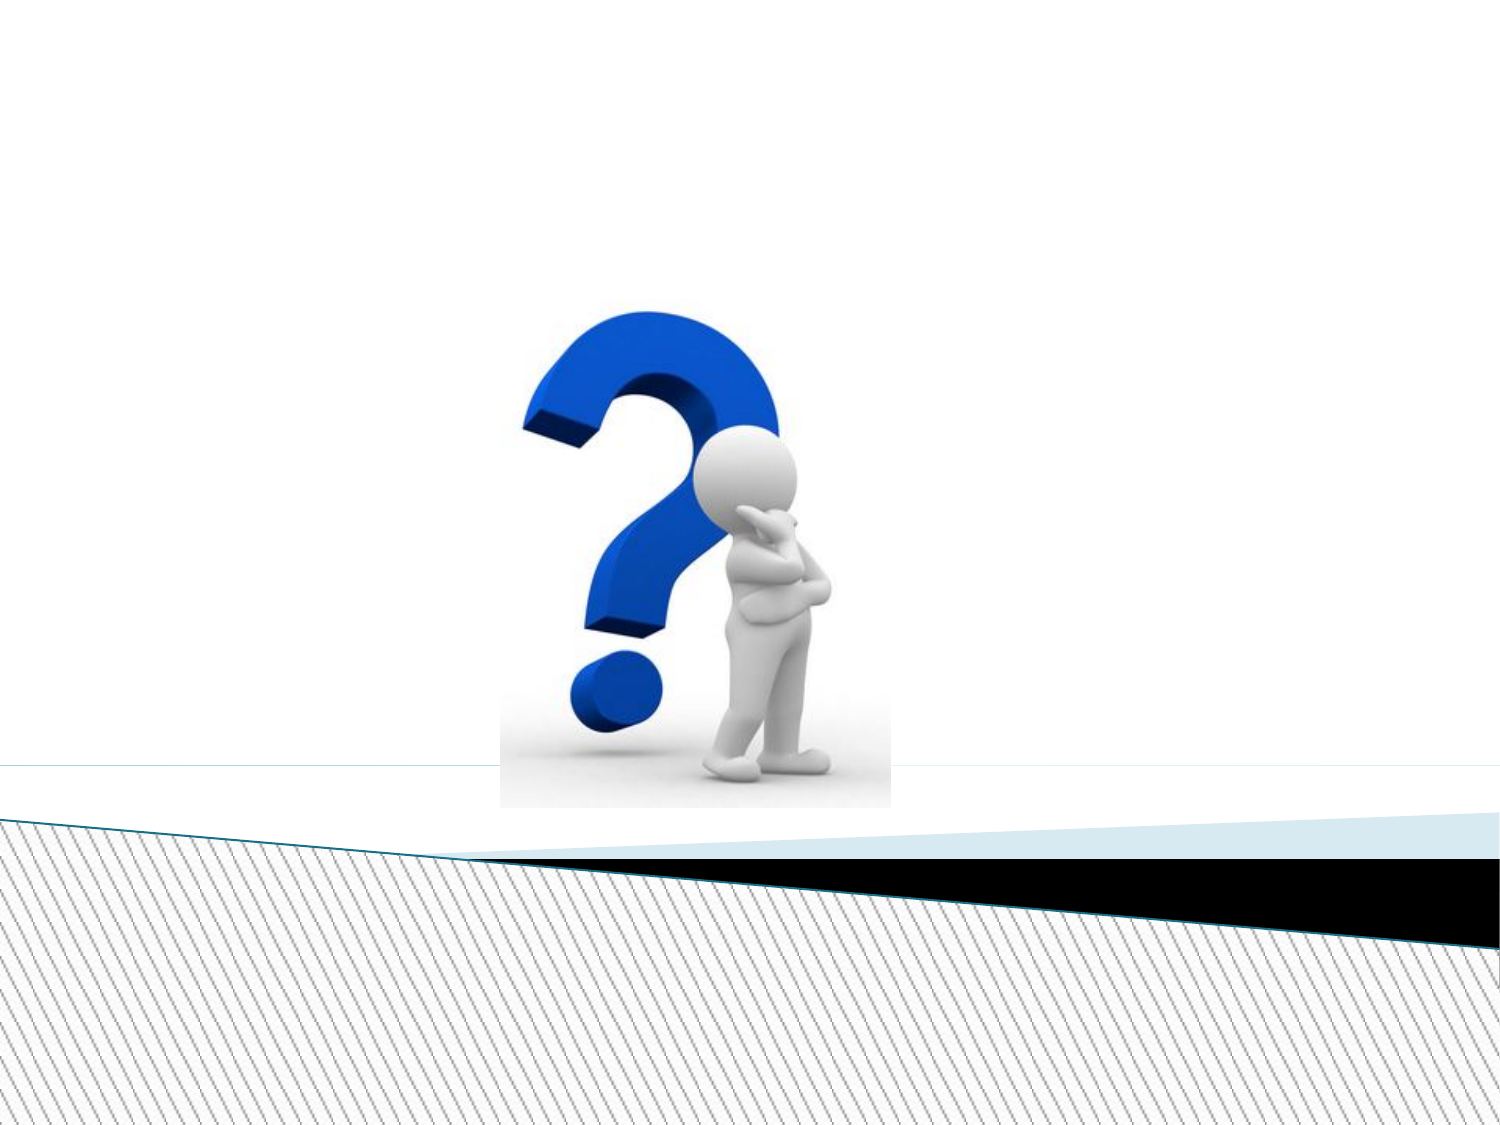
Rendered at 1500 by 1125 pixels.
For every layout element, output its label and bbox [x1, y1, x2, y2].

picture [500, 299, 891, 808]
picture [0, 821, 1500, 1125]
